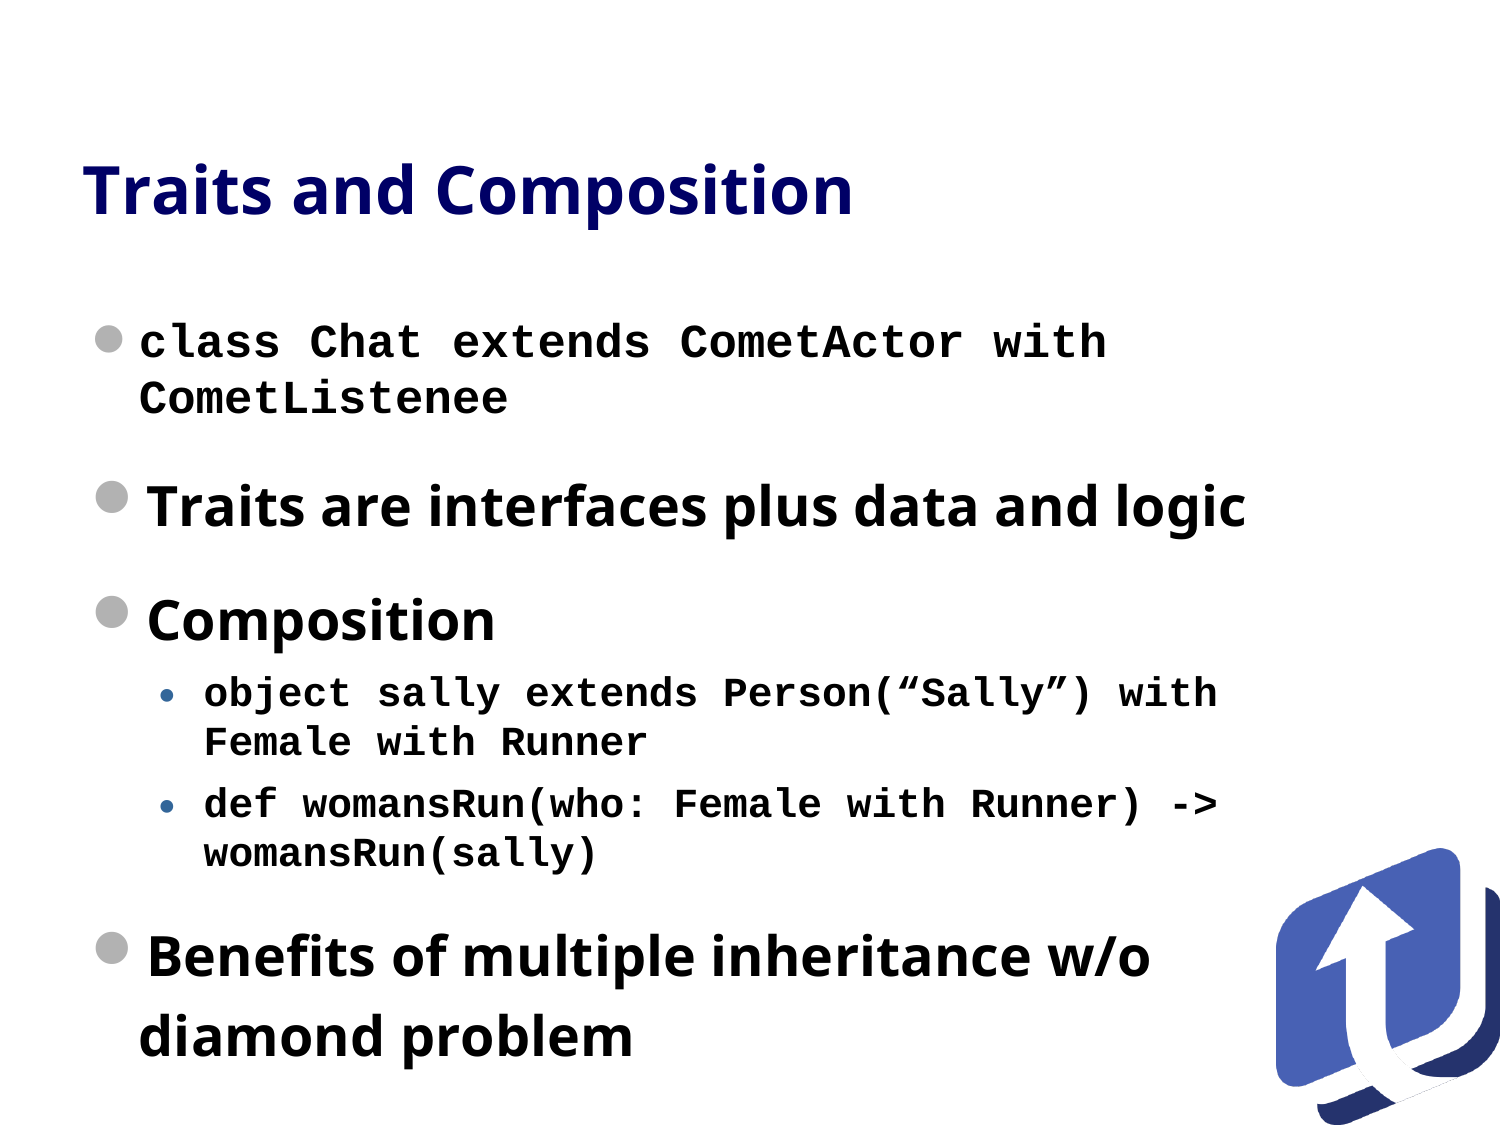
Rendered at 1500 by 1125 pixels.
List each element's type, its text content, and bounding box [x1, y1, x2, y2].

picture [1276, 848, 1500, 1125]
list class Chat extends CometActor with CometListenee Traits are interfaces plus data and logic Composition object sally extends Person(“Sally”) with Female with Runner def womansRun(who: Female with Runner) -> womansRun(sally) Benefits of multiple inheritance w/o diamond problem [74, 307, 1273, 1085]
title Traits and Composition [74, 98, 1423, 242]
